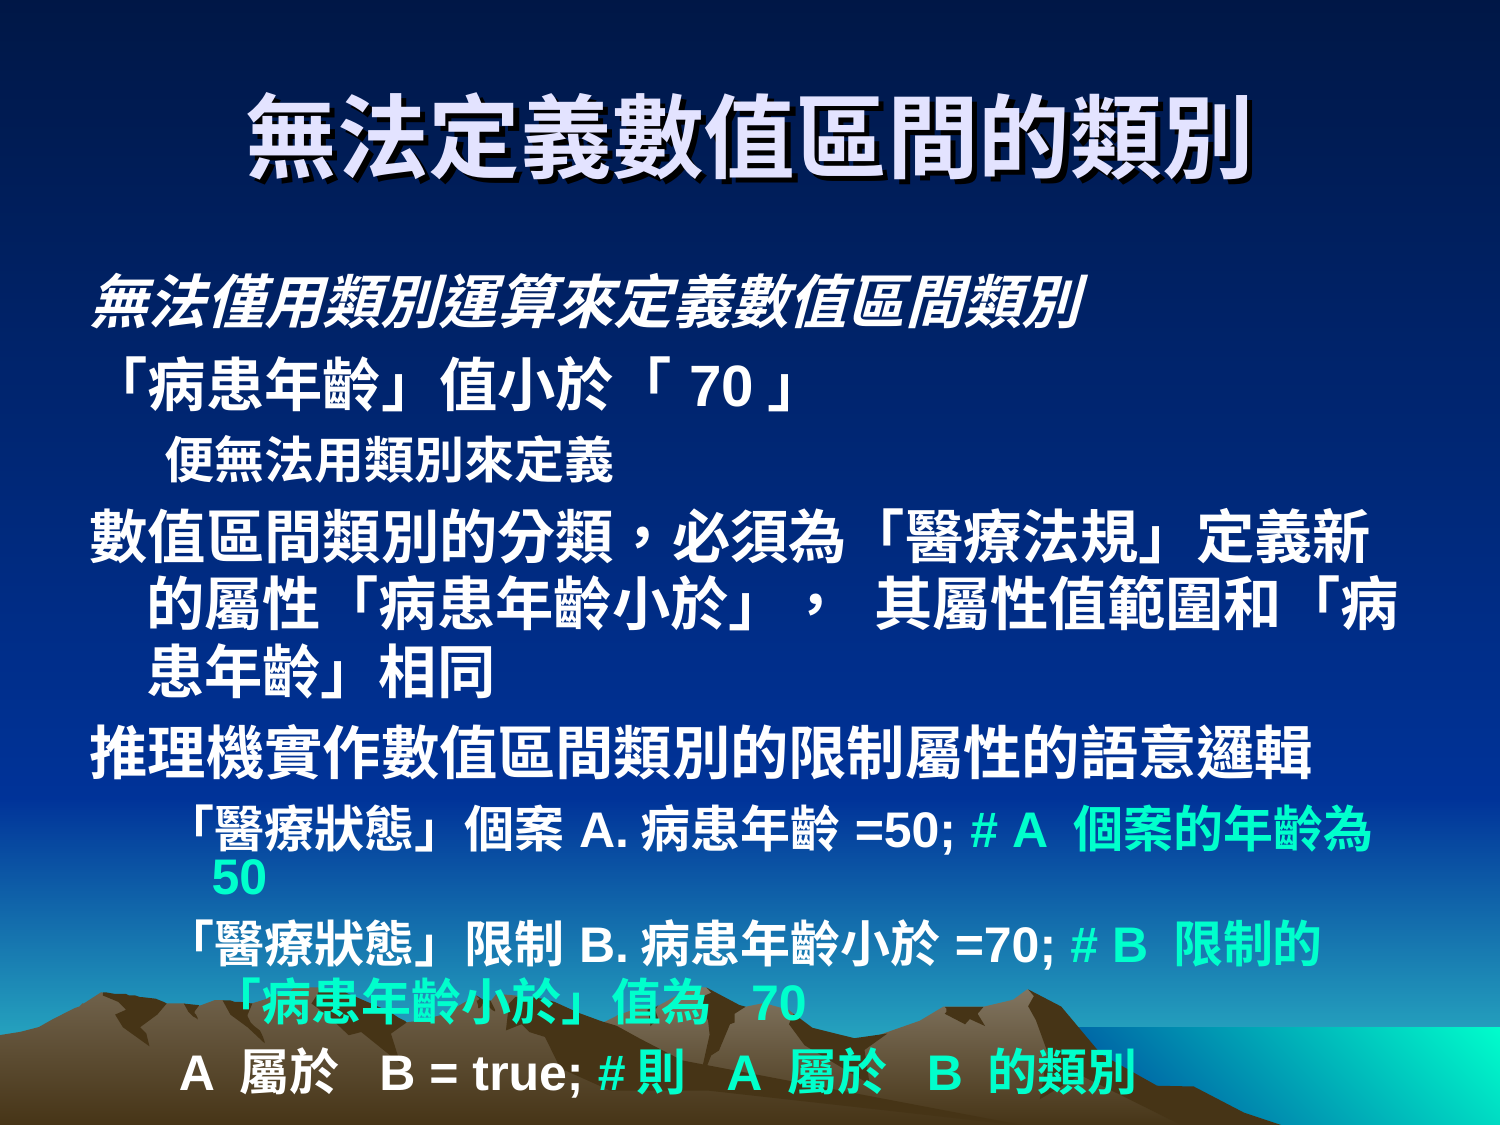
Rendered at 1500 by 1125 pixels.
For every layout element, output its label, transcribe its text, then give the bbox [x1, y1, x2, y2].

list 無法僅用類別運算來定義數值區間類別 「病患年齡」值小於「70」 便無法用類別來定義 數值區間類別的分類，必須為「醫療法規」定義新的屬性「病患年齡小於」， 其屬性值範圍和「病患年齡」相同 推理機實作數值區間類別的限制屬性的語意邏輯 「醫療狀態」個案A.病患年齡=50; # A 個案的年齡為 50 「醫療狀態」限制B.病患年齡小於=70; # B 限制的「病患年齡小於」值為 70 A 屬於 B = true; #則 A 屬於 B 的類別 [75, 262, 1426, 1014]
title 無法定義數值區間的類別 [75, 37, 1426, 225]
